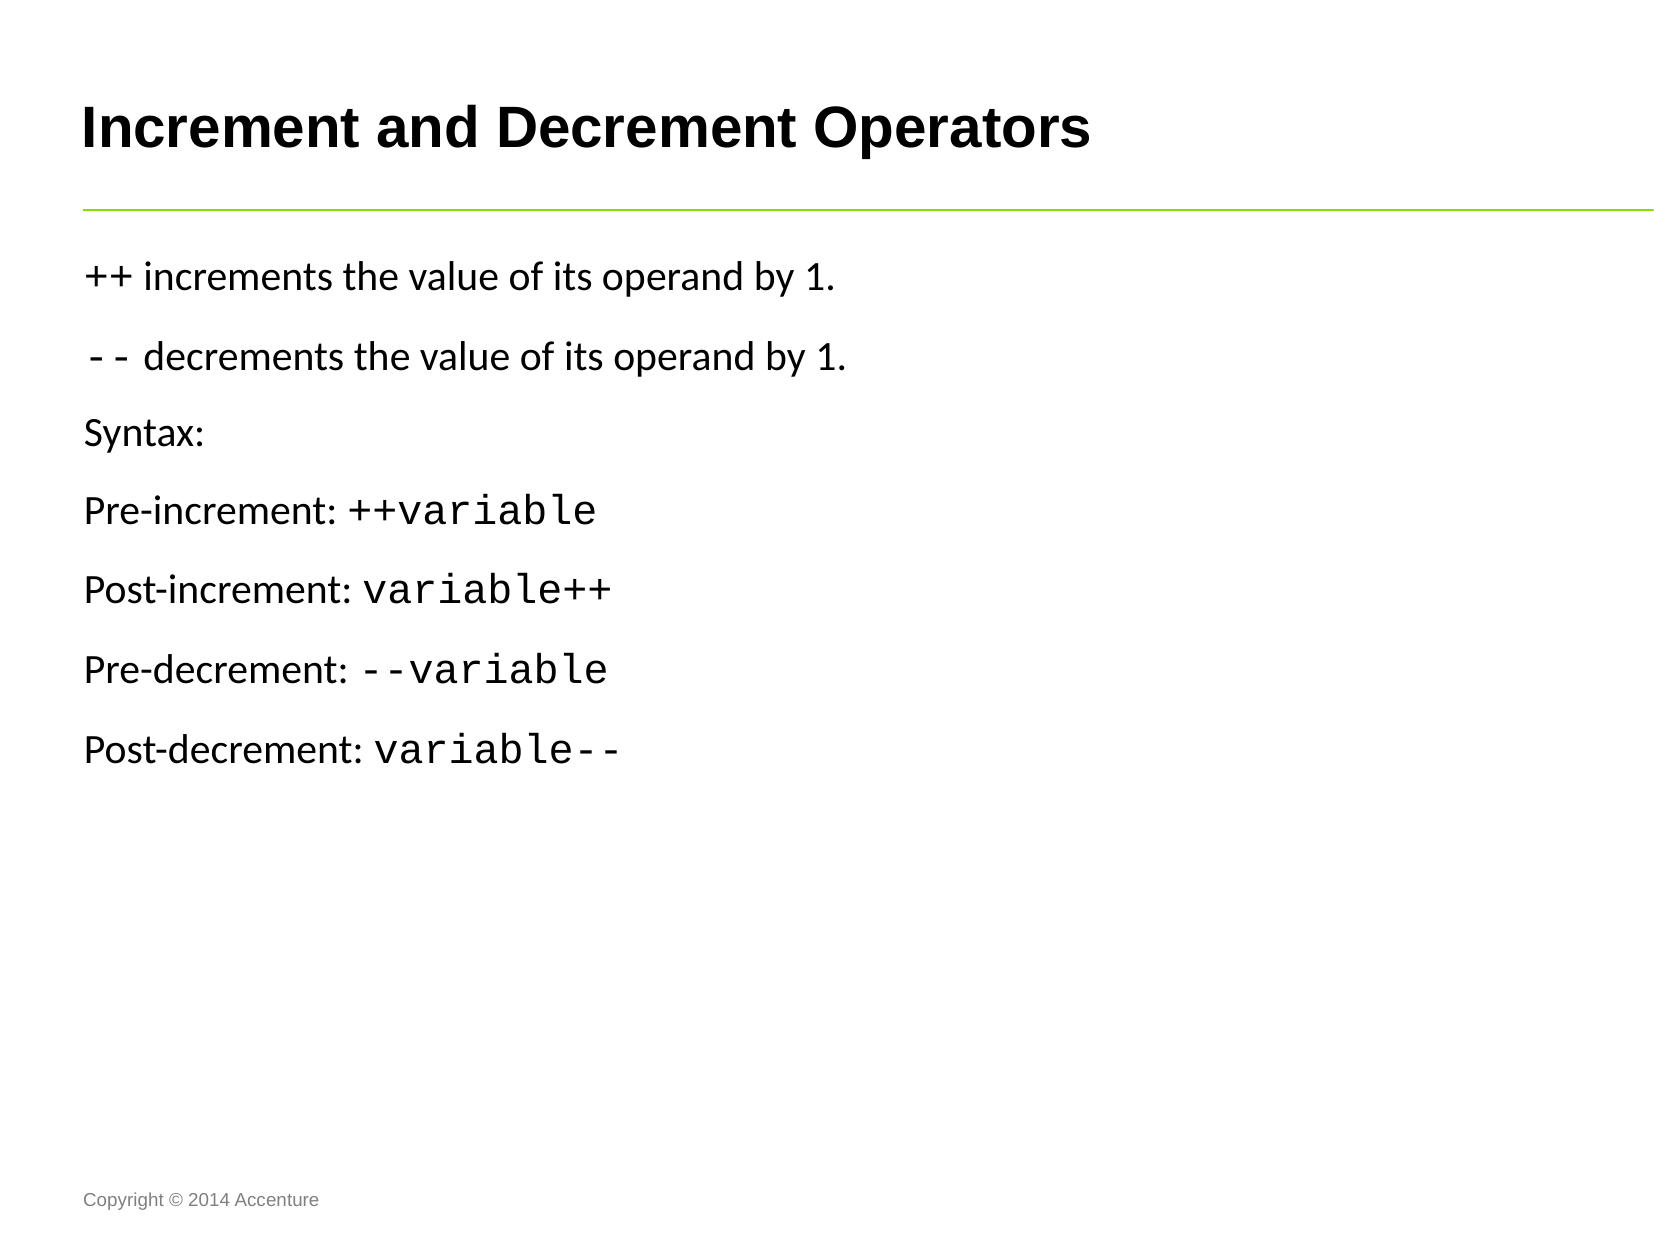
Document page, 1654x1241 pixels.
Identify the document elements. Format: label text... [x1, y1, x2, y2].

title Increment and Decrement Operators [81, 56, 1654, 199]
list ++ increments the value of its operand by 1. -- decrements the value of its operand by 1. Syntax: Pre-increment: ++variable Post-increment: variable++ Pre-decrement: --variable Post-decrement: variable-- [84, 255, 1573, 1166]
